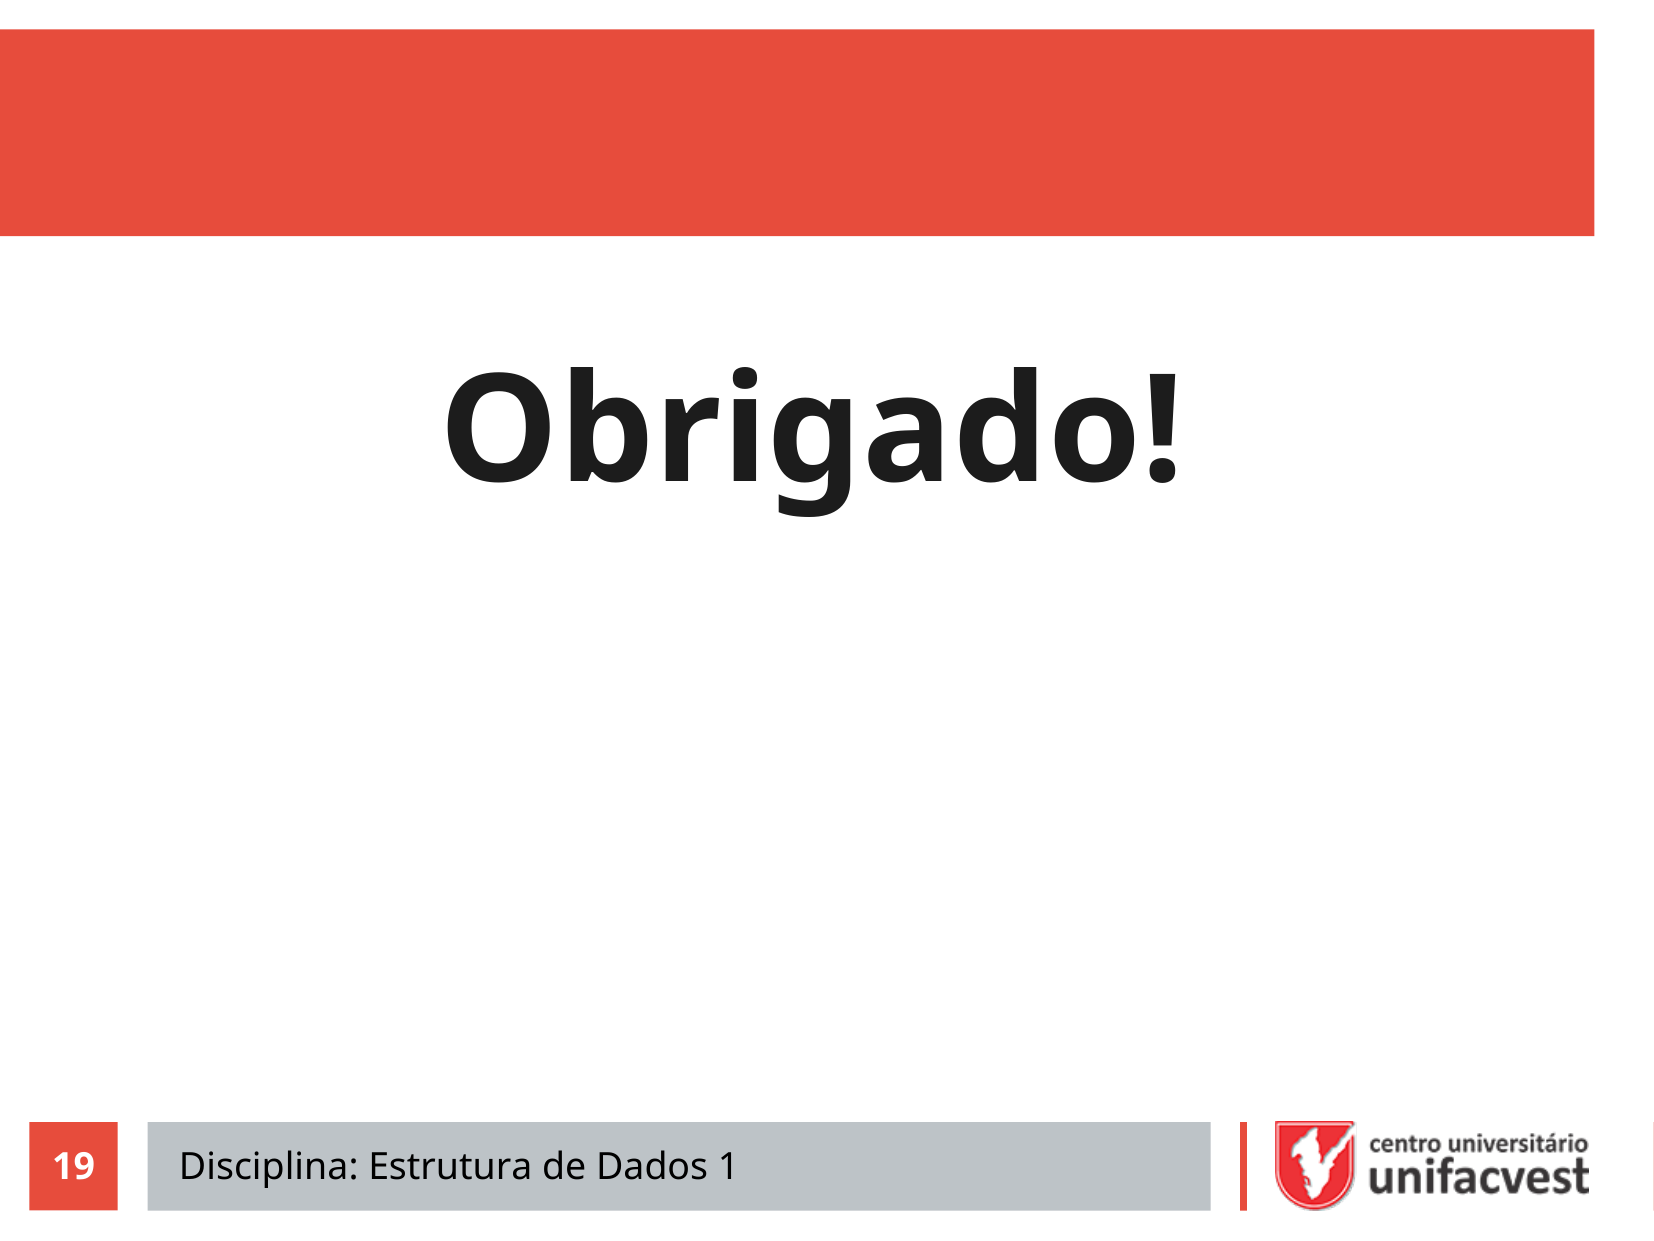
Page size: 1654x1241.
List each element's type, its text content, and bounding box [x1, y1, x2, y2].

picture [1275, 1121, 1589, 1211]
text_box [1248, 1120, 1654, 1212]
text_box Disciplina: Estrutura de Dados 1 [164, 1132, 1214, 1196]
list Obrigado! [59, 324, 1566, 1093]
